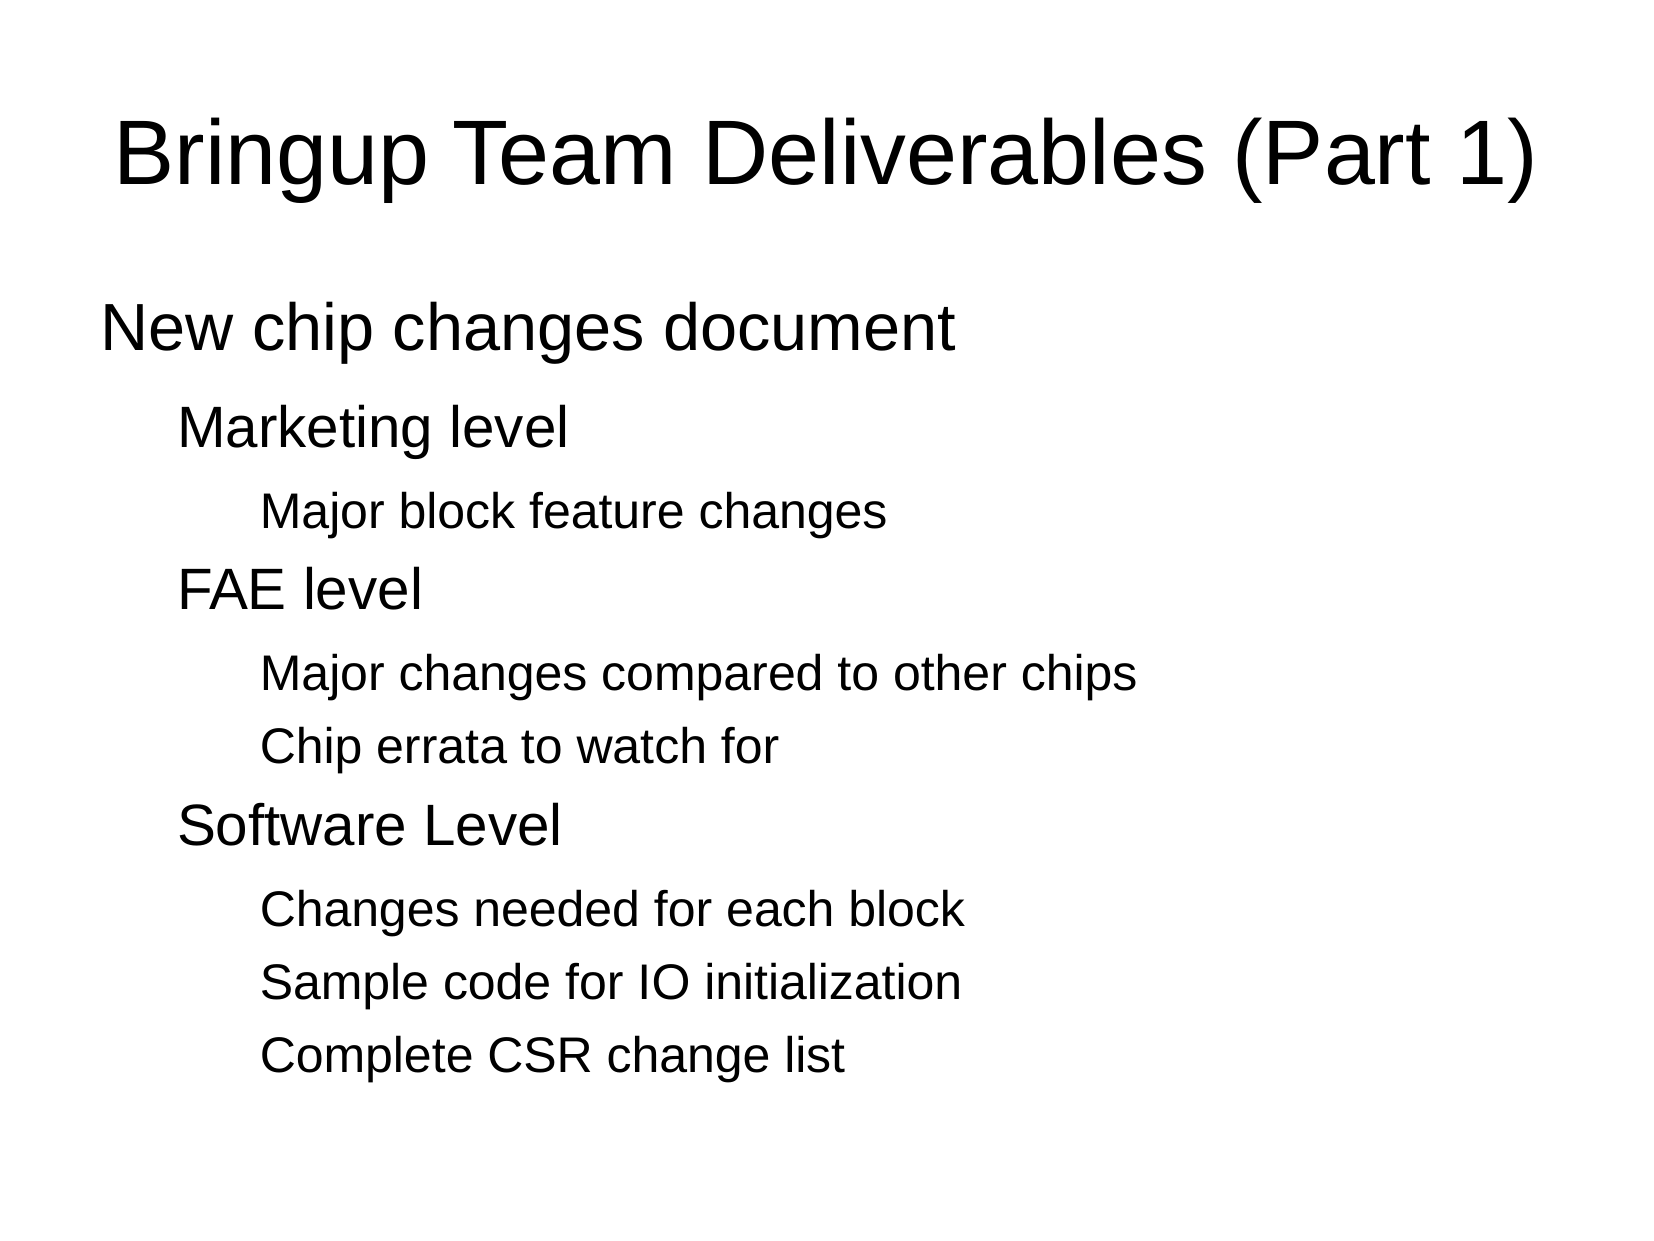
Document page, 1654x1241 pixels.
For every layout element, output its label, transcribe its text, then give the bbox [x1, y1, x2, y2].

title Bringup Team Deliverables (Part 1) [82, 49, 1571, 257]
list New chip changes document Marketing level Major block feature changes FAE level Major changes compared to other chips Chip errata to watch for Software Level Changes needed for each block Sample code for IO initialization Complete CSR change list [82, 290, 1571, 1094]
